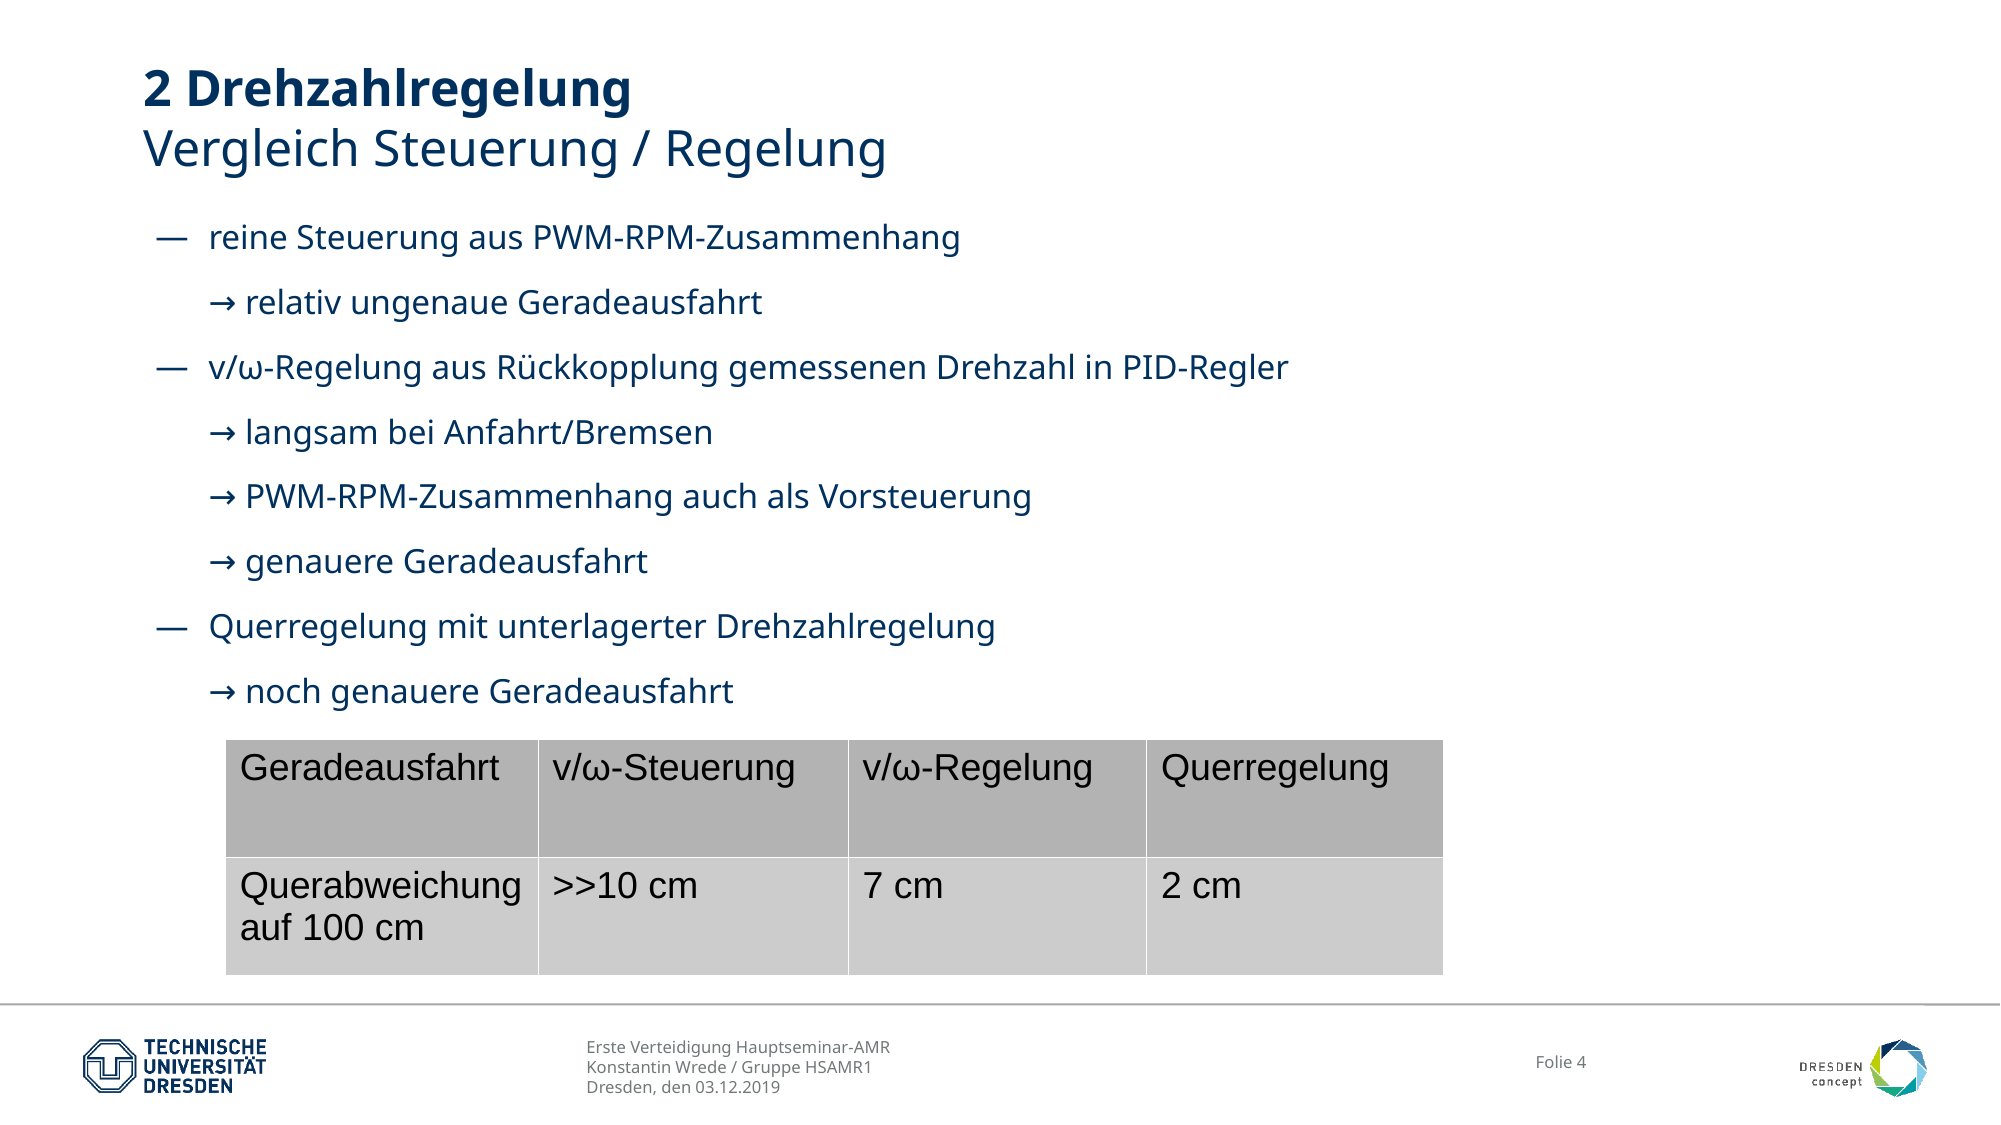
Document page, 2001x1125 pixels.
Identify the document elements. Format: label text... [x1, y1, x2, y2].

picture [83, 1039, 266, 1093]
table_cell 7 cm [849, 858, 1146, 975]
table_header v/ω-Steuerung [539, 740, 848, 857]
picture [1800, 1039, 1927, 1097]
table_header v/ω-Regelung [849, 740, 1146, 857]
table_header Querregelung [1147, 740, 1443, 857]
title 2 Drehzahlregelung Vergleich Steuerung / Regelung [143, 56, 1880, 169]
table_cell Querabweichung auf 100 cm [226, 858, 538, 975]
list reine Steuerung aus PWM-RPM-Zusammenhang → relativ ungenaue Geradeausfahrt v/ω-Regelung aus Rückkopplung gemessenen Drehzahl in PID-Regler → langsam bei Anfahrt/Bremsen → PWM-RPM-Zusammenhang auch als Vorsteuerung → genauere Geradeausfahrt Querregelung mit unterlagerter Drehzahlregelung → noch genauere Geradeausfahrt [143, 151, 1861, 827]
table_cell 2 cm [1147, 858, 1443, 975]
table_header Geradeausfahrt [226, 740, 538, 857]
table_cell >>10 cm [539, 858, 848, 975]
